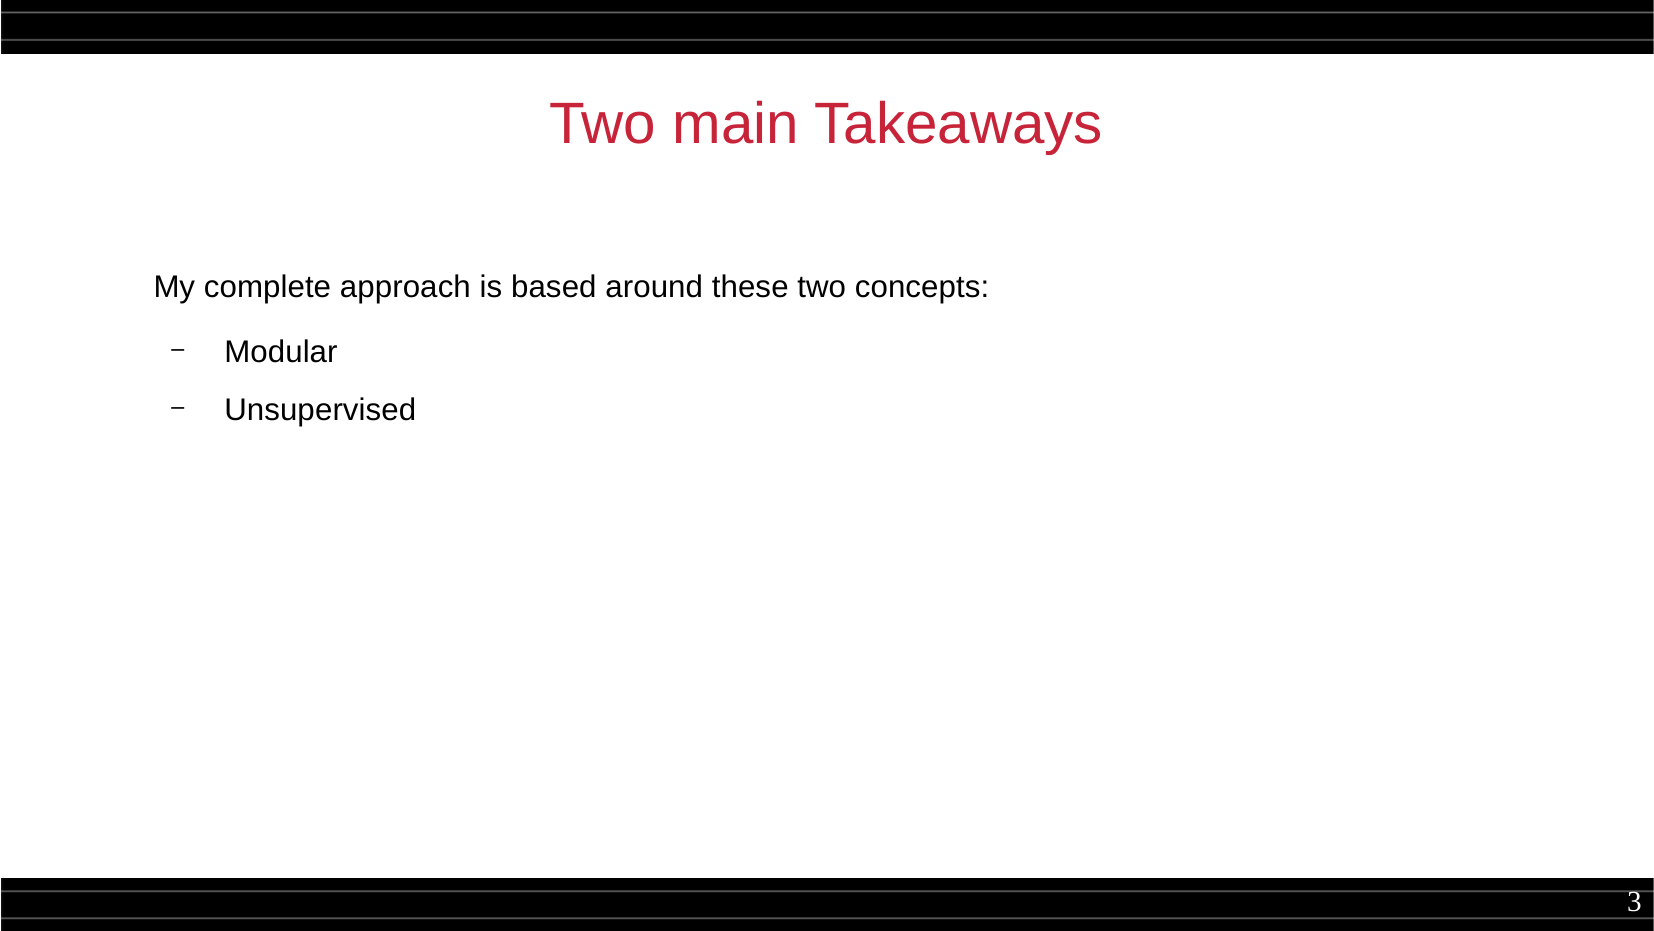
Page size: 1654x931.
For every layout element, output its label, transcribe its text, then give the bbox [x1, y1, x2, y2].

picture [1, 878, 1654, 931]
picture [1, 0, 1654, 54]
title Two main Takeaways [82, 69, 1571, 165]
list My complete approach is based around these two concepts: Modular Unsupervised [82, 165, 1571, 875]
